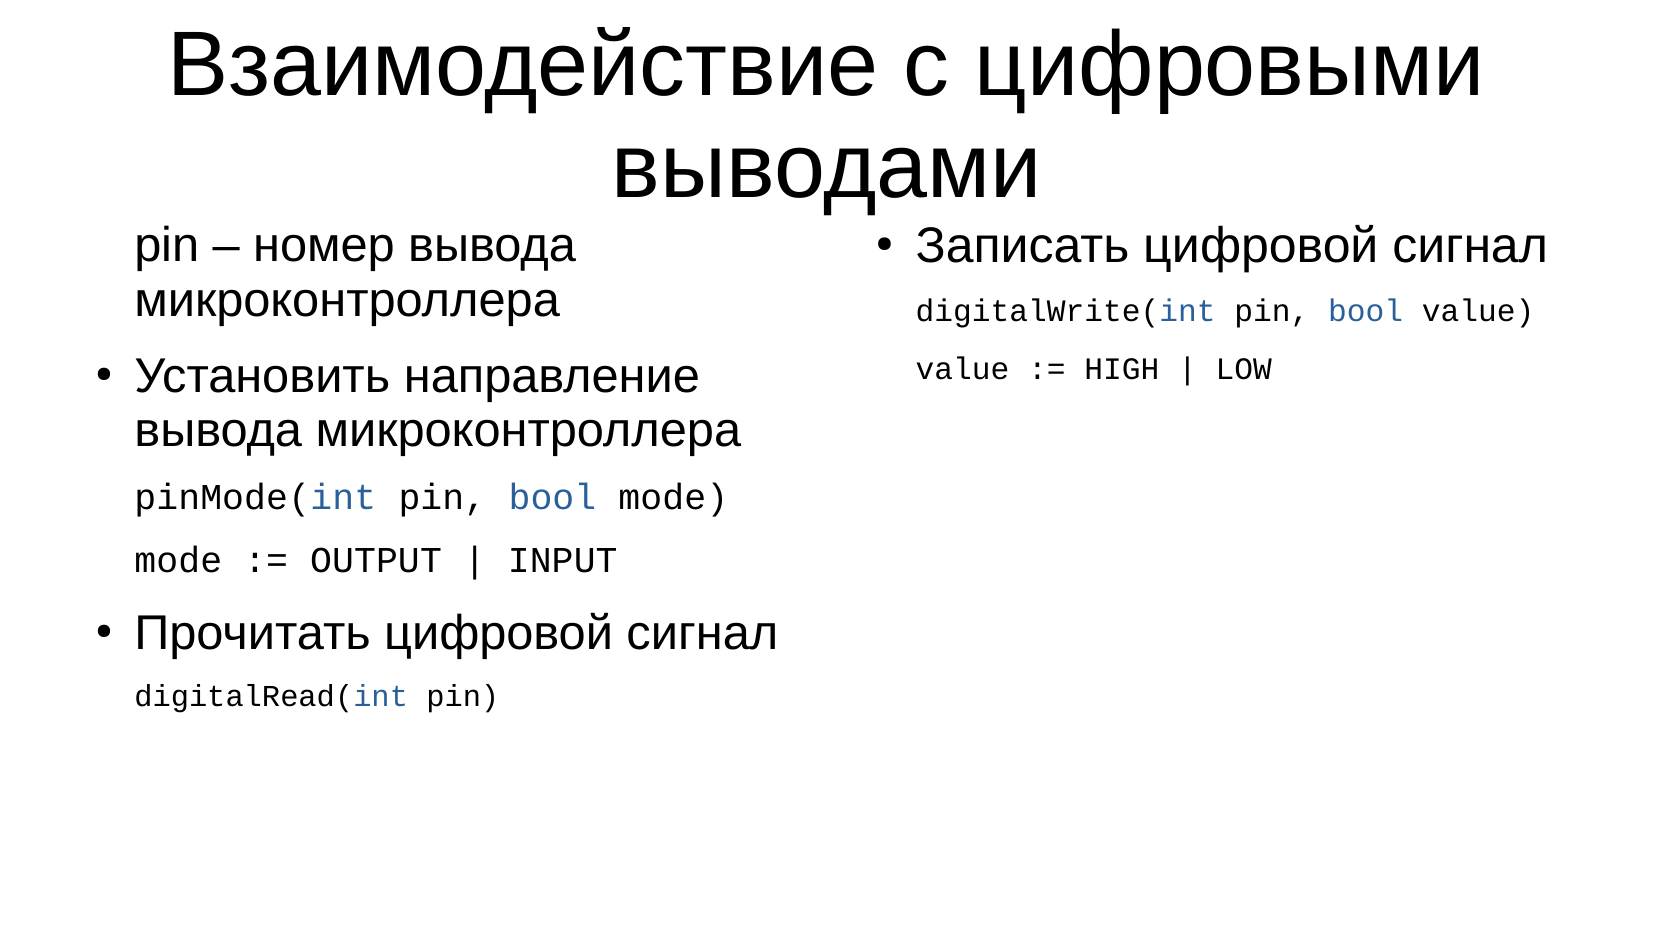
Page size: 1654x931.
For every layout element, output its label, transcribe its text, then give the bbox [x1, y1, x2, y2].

list Записать цифровой сигнал digitalWrite(int pin, bool value) value := HIGH | LOW [862, 217, 1571, 451]
list pin – номер вывода микроконтроллера Установить направление вывода микроконтроллера pinMode(int pin, bool mode) mode := OUTPUT | INPUT Прочитать цифровой сигнал digitalRead(int pin) [82, 217, 788, 758]
title Взаимодействие с цифровыми выводами [82, 12, 1571, 218]
